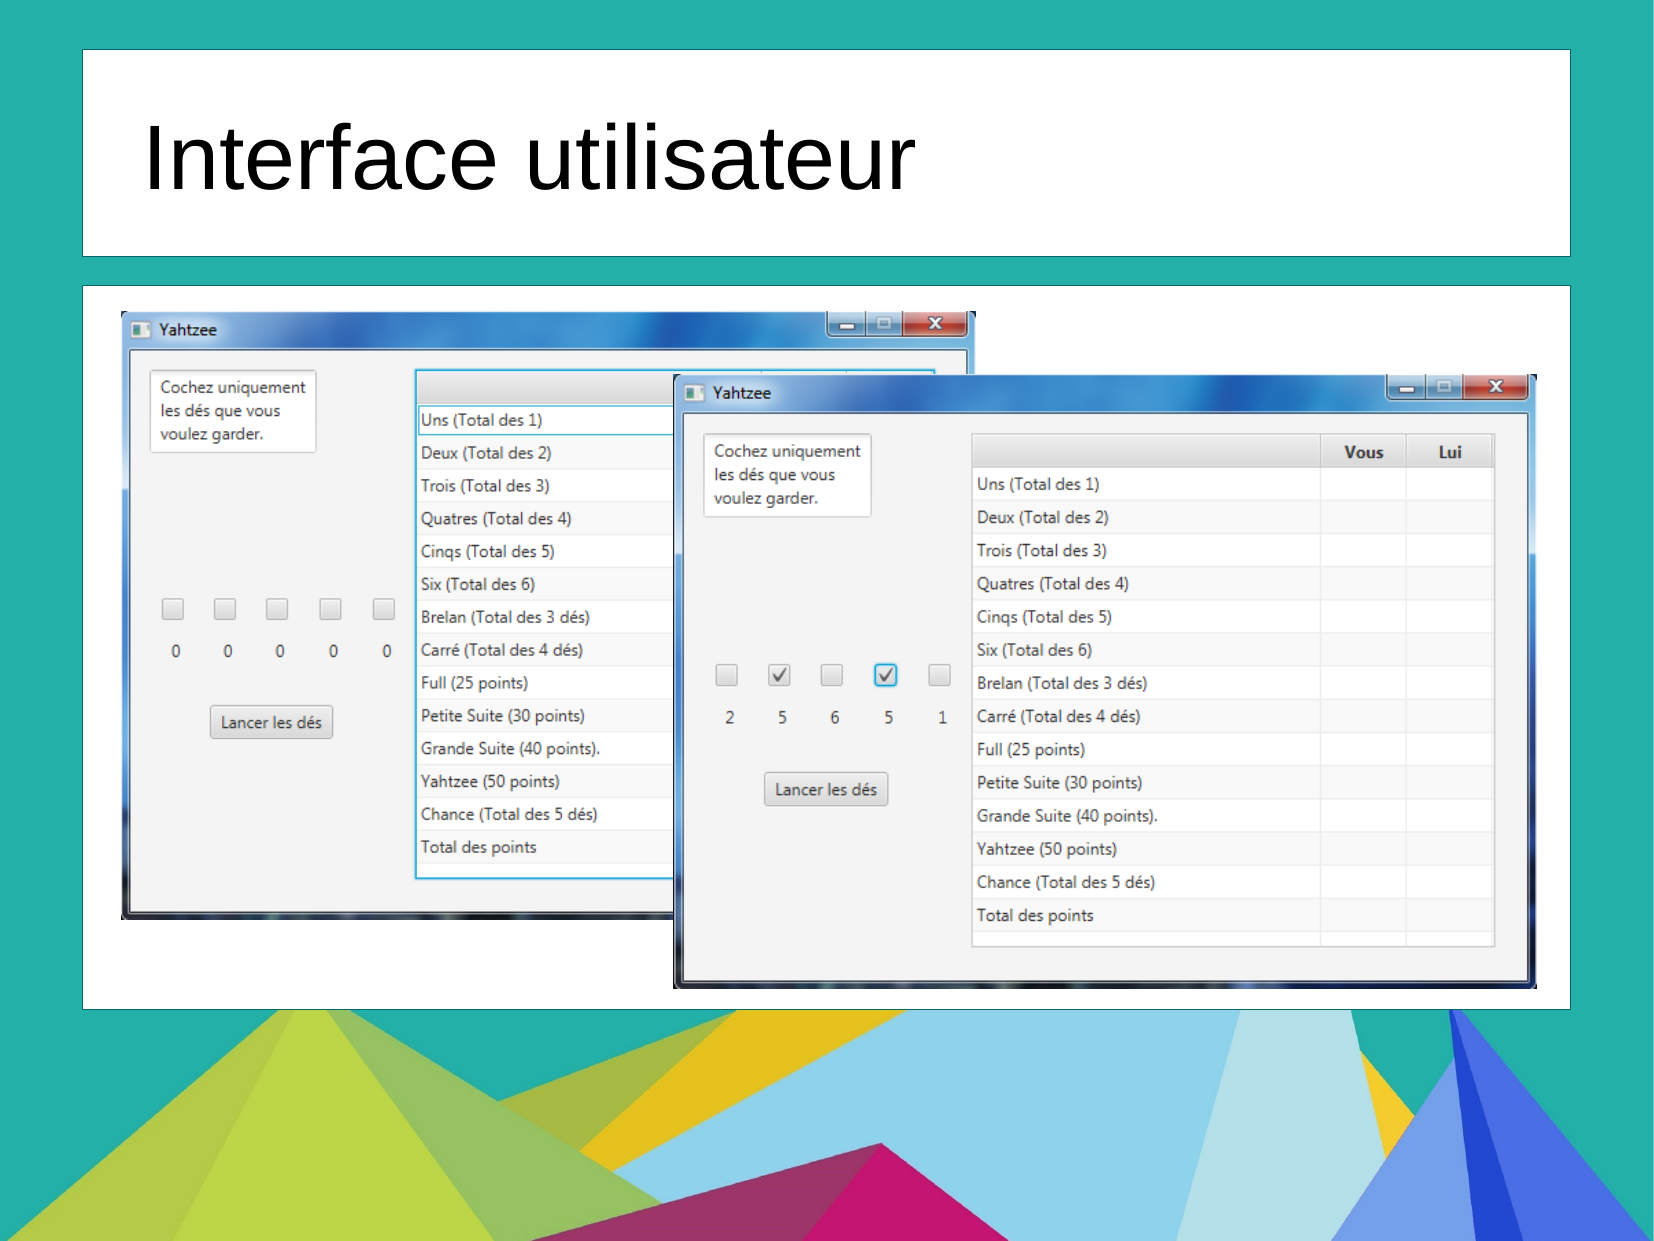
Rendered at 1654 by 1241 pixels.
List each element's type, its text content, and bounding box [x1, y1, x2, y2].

title Interface utilisateur [82, 49, 1571, 257]
text_box [82, 285, 1571, 1010]
picture [0, 0, 1654, 1241]
